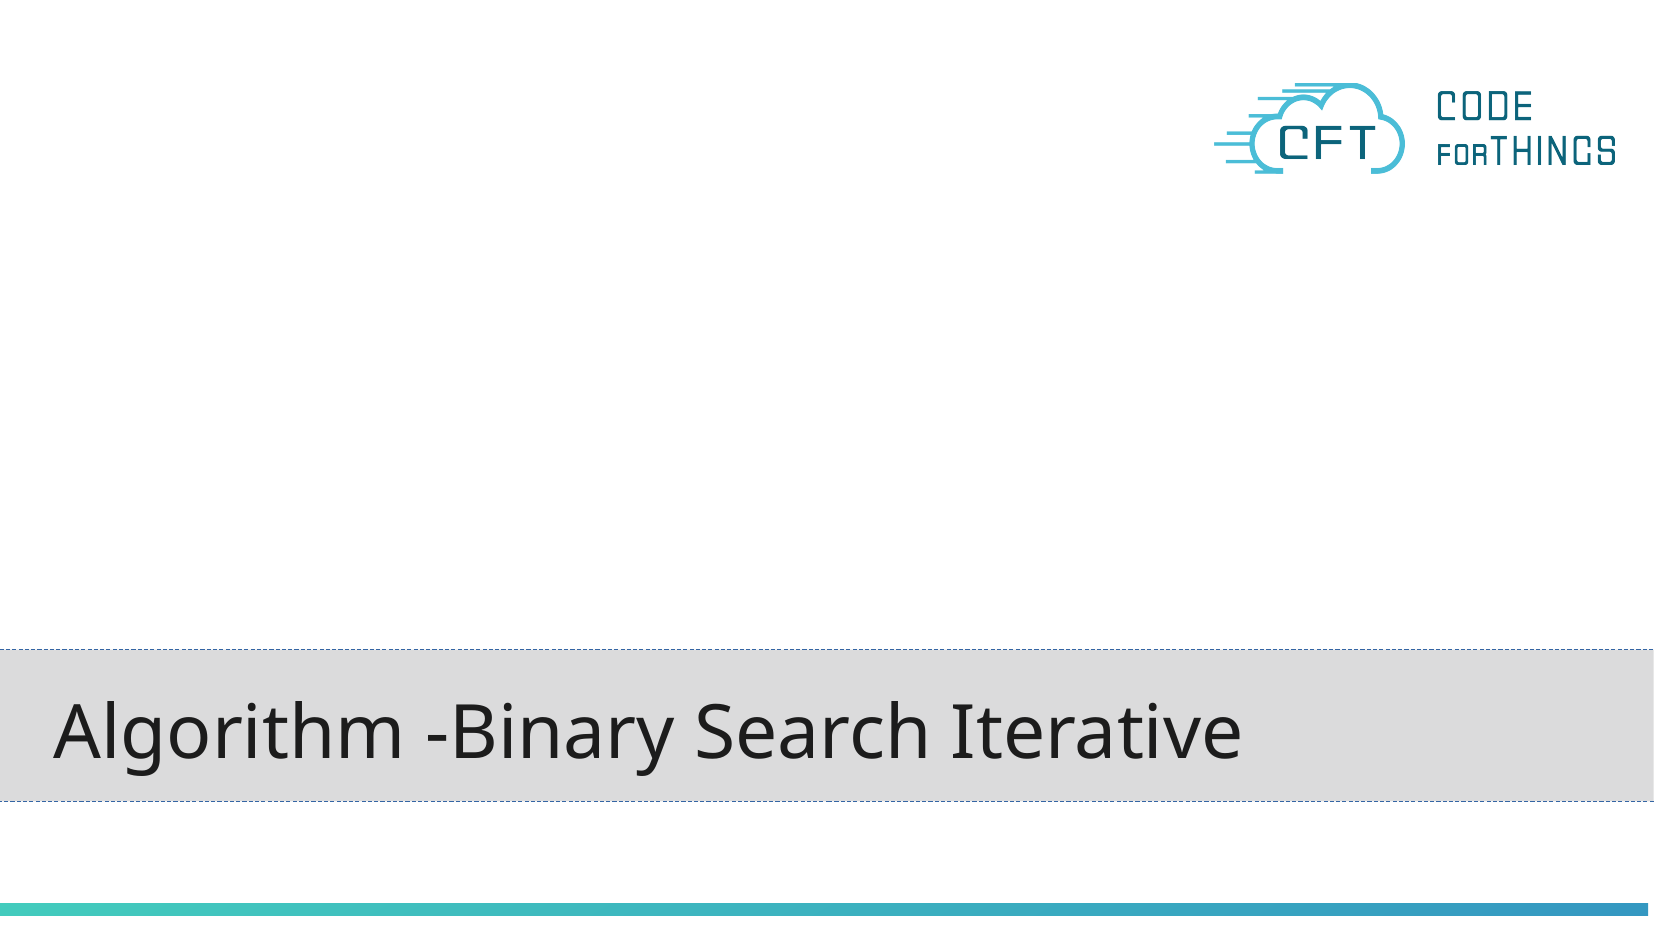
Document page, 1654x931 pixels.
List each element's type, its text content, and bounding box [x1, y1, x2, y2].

picture [1214, 83, 1615, 174]
title Algorithm -Binary Search Iterative [53, 651, 1542, 807]
